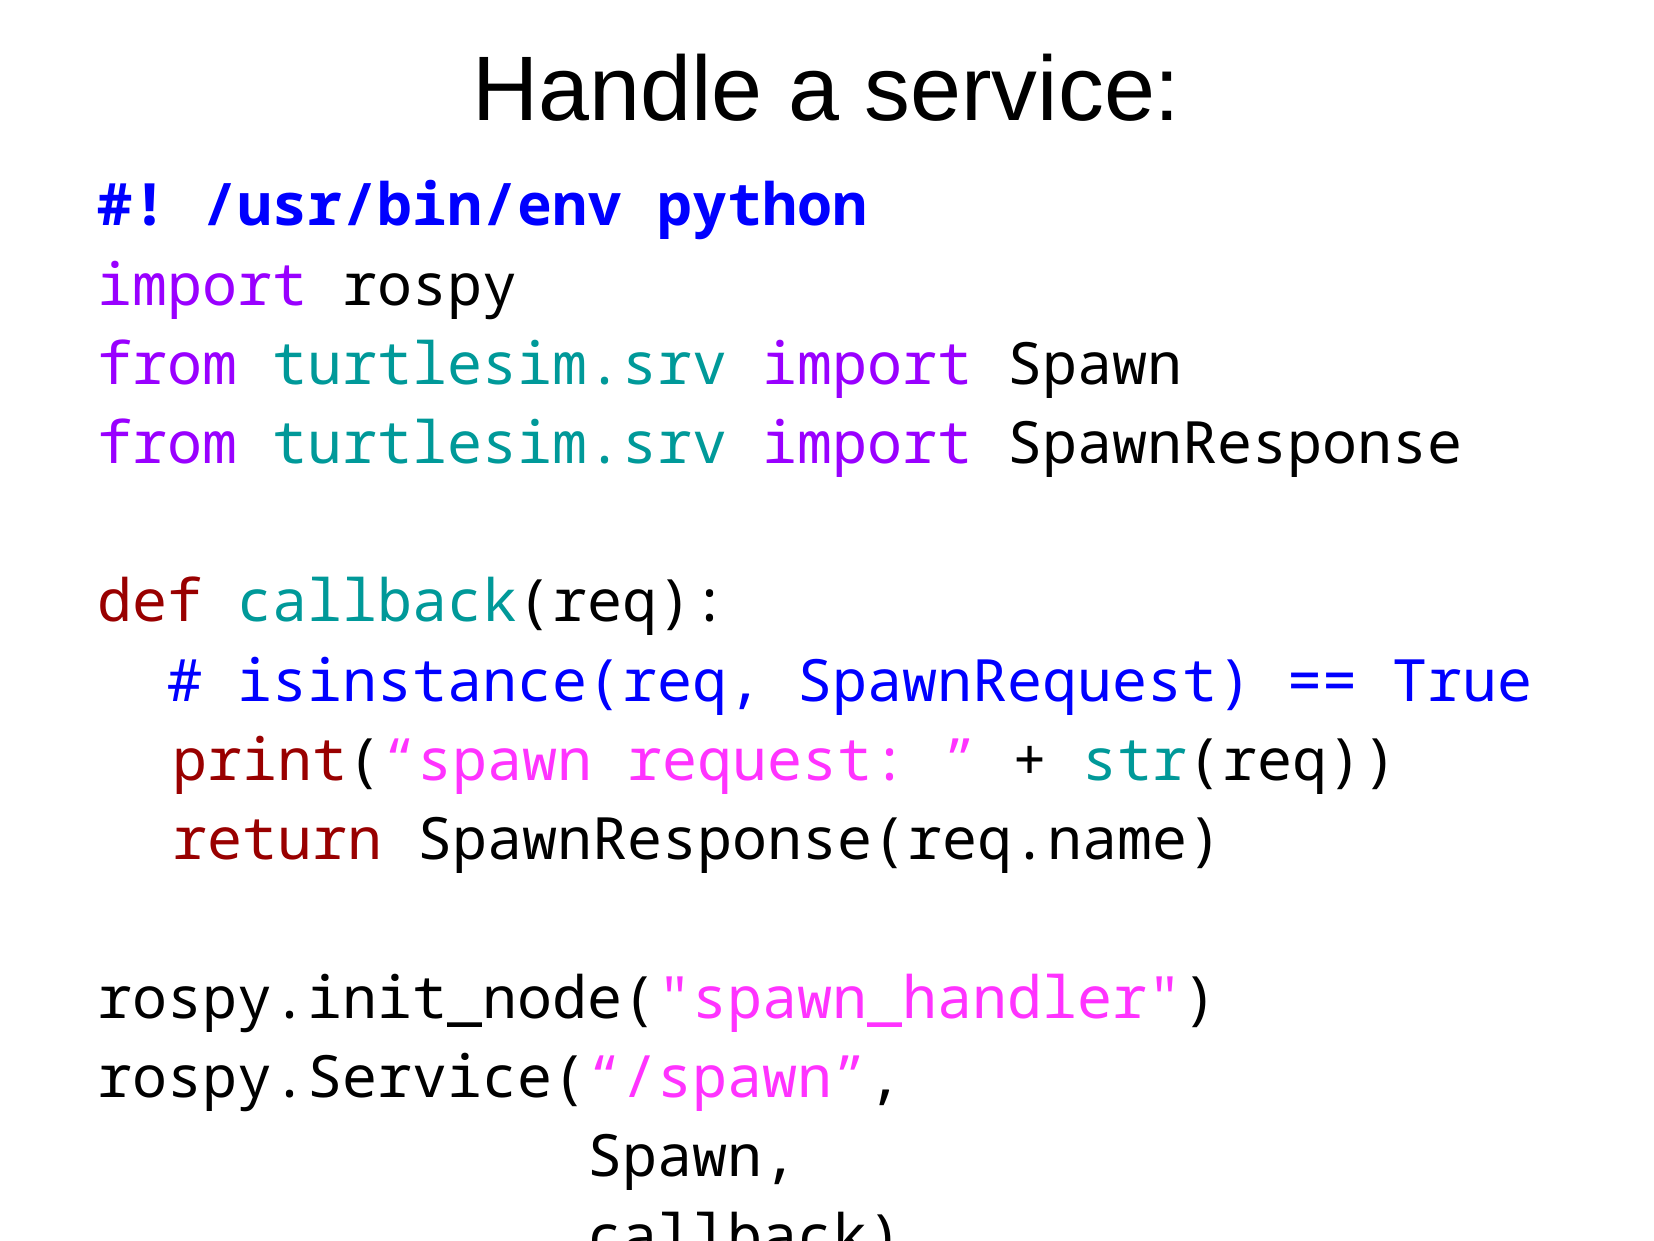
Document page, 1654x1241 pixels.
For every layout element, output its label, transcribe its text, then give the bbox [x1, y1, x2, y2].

title Handle a service: [82, 0, 1571, 156]
text_box #! /usr/bin/env python import rospy from turtlesim.srv import Spawn from turtlesim.srv import SpawnResponse def callback(req): # isinstance(req, SpawnRequest) == True print(“spawn request: ” + str(req)) return SpawnResponse(req.name) rospy.init_node("spawn_handler") rospy.Service(“/spawn”, Spawn, callback) rospy.spin() [82, 156, 1591, 1185]
